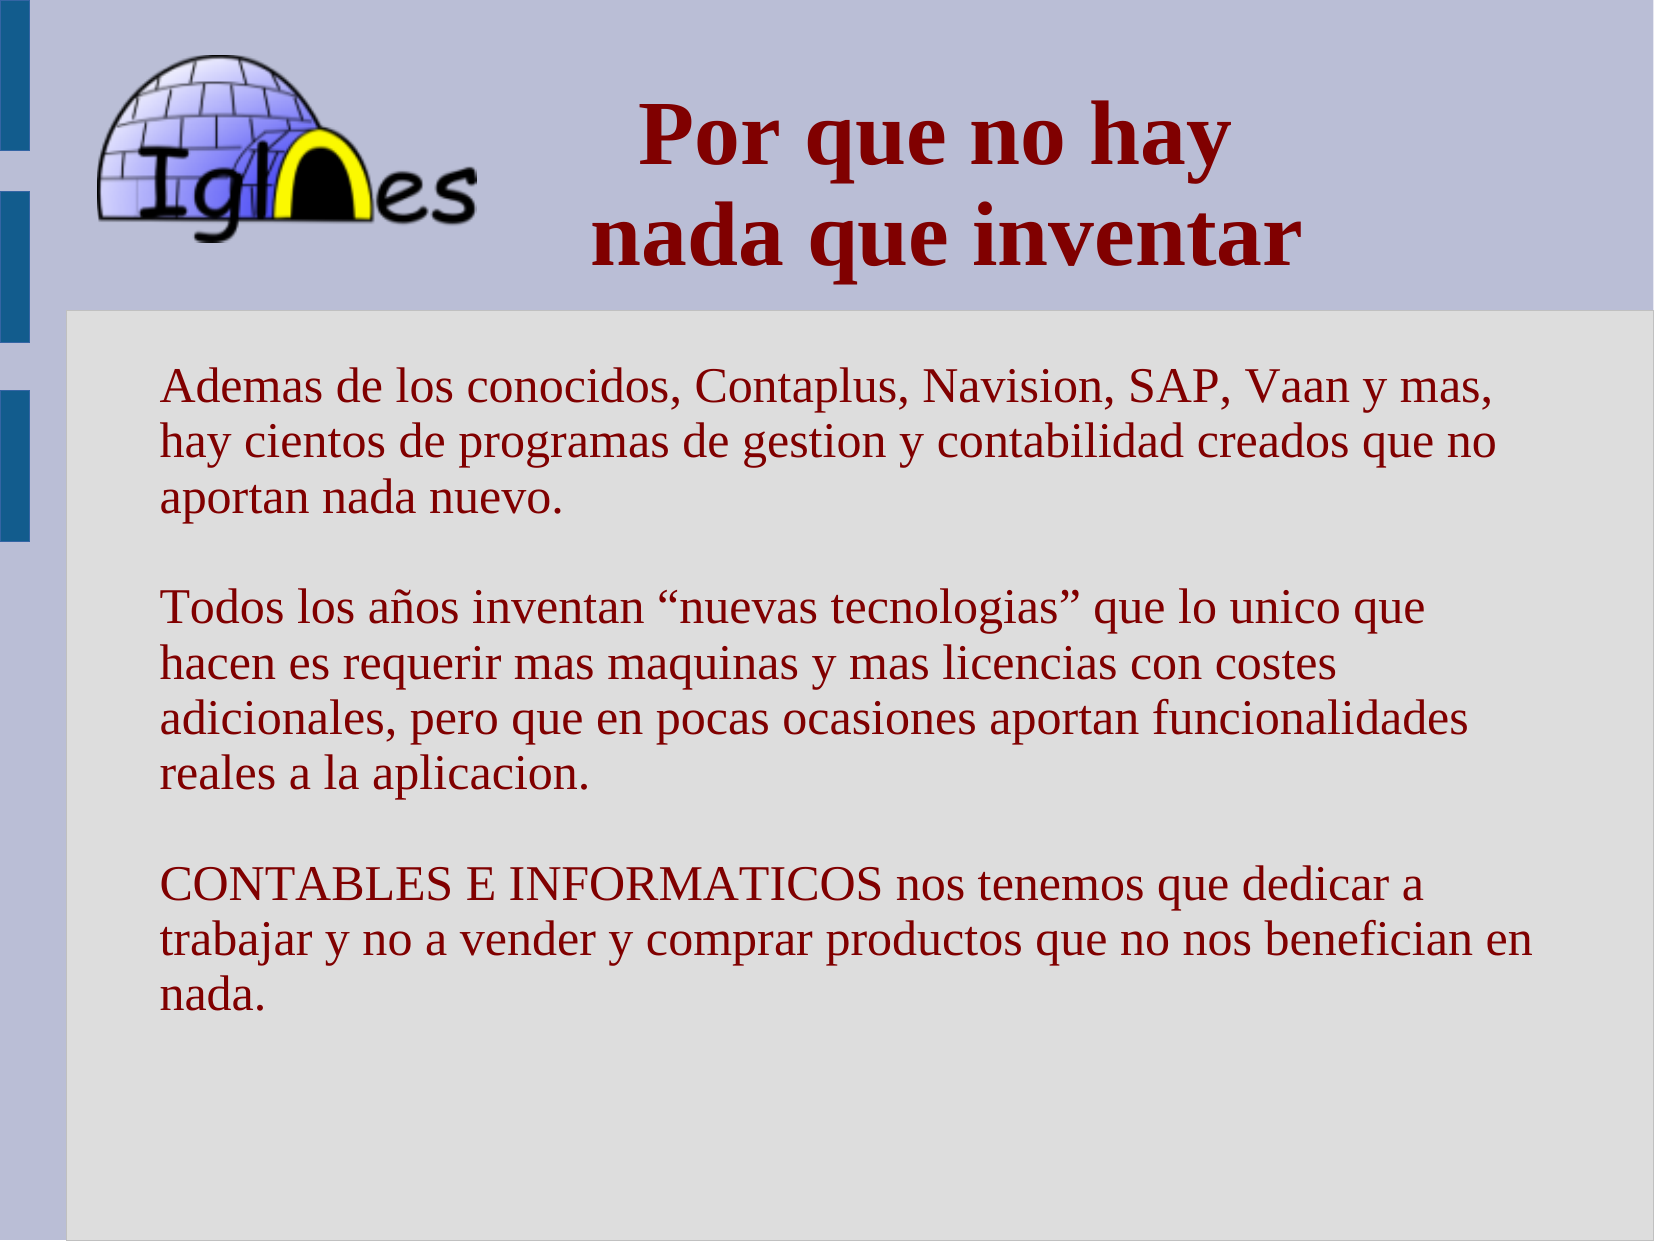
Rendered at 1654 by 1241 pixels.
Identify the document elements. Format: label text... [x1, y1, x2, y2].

title Por que no hay nada que inventar [241, 46, 1654, 322]
picture [97, 55, 477, 243]
text_box Ademas de los conocidos, Contaplus, Navision, SAP, Vaan y mas, hay cientos de programas de gestion y contabilidad creados que no aportan nada nuevo. Todos los años inventan “nuevas tecnologias” que lo unico que hacen es requerir mas maquinas y mas licencias con costes adicionales, pero que en pocas ocasiones aportan funcionalidades reales a la aplicacion. CONTABLES E INFORMATICOS nos tenemos que dedicar a trabajar y no a vender y comprar productos que no nos benefician en nada. [159, 358, 1550, 1190]
